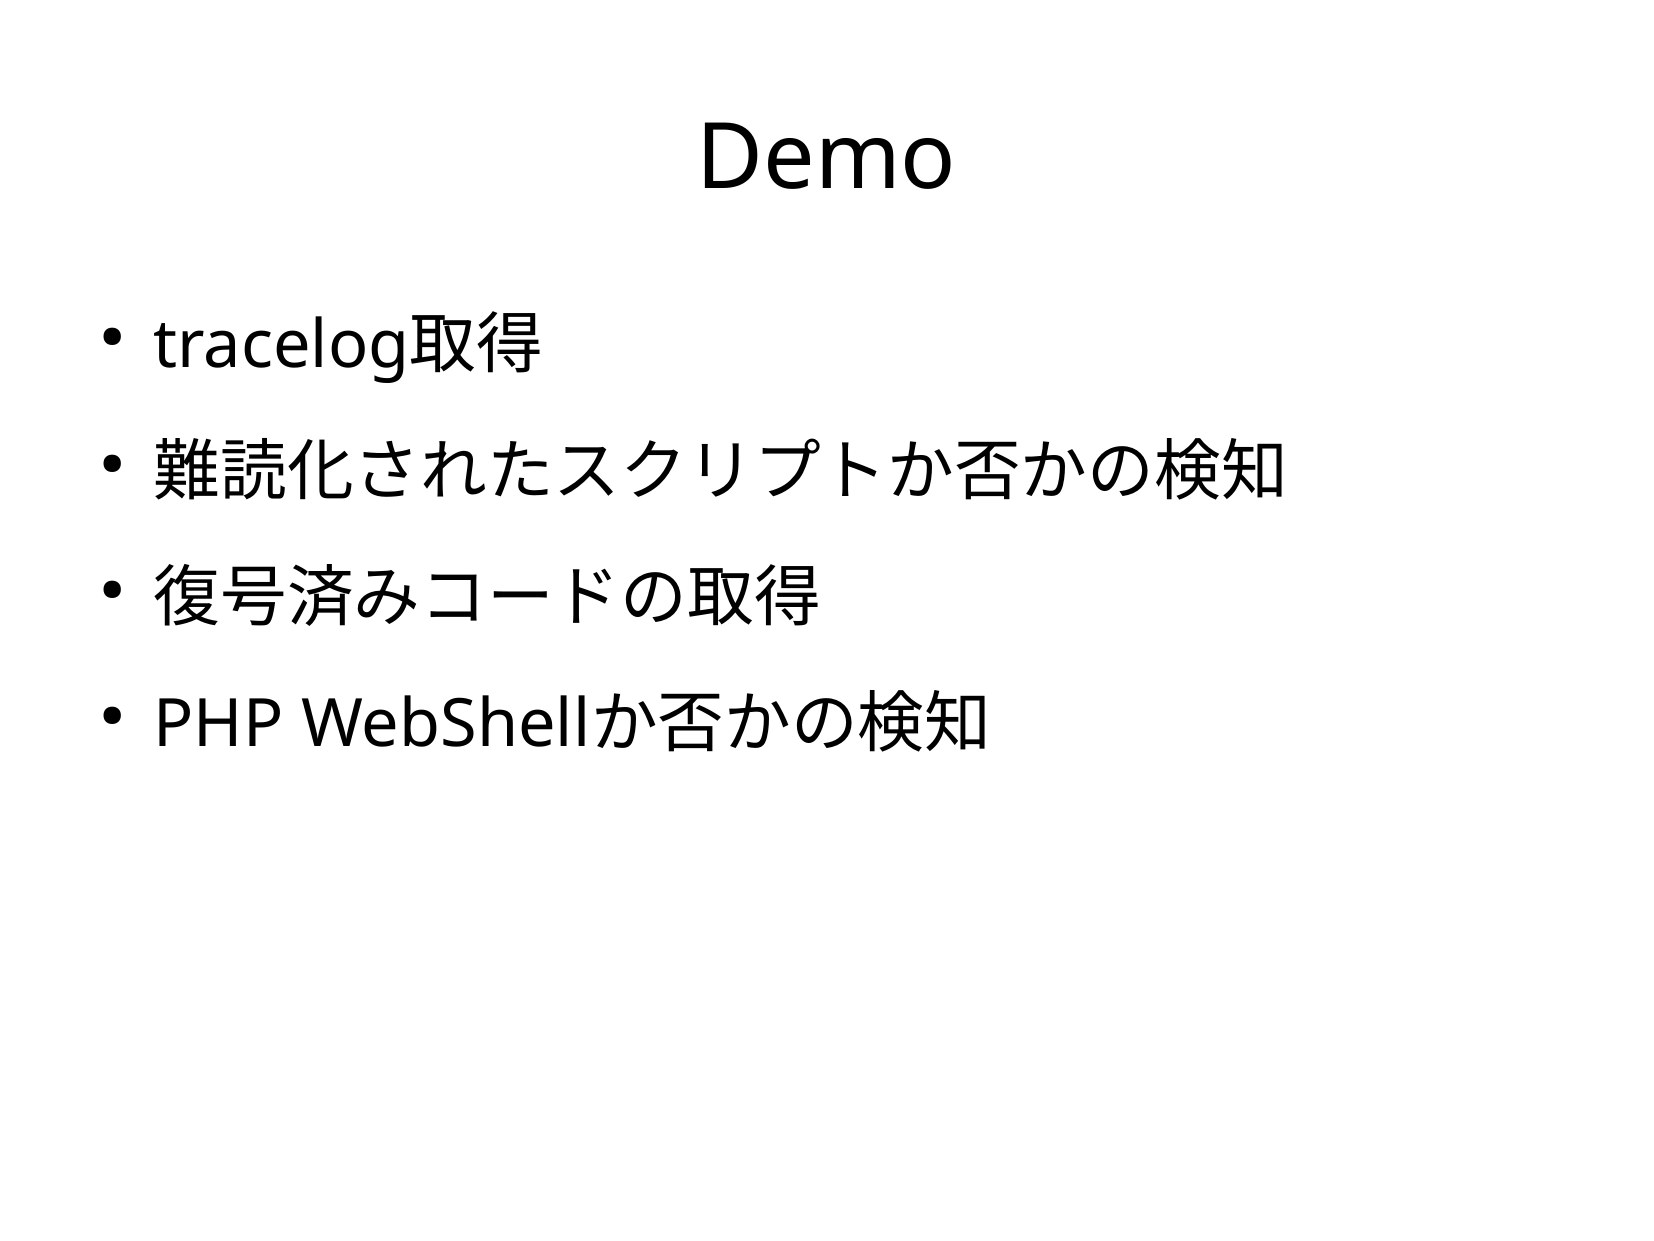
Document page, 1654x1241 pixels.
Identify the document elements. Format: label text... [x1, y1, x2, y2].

list tracelog取得 難読化されたスクリプトか否かの検知 復号済みコードの取得 PHP WebShellか否かの検知 [82, 290, 1571, 1010]
title Demo [82, 49, 1571, 257]
